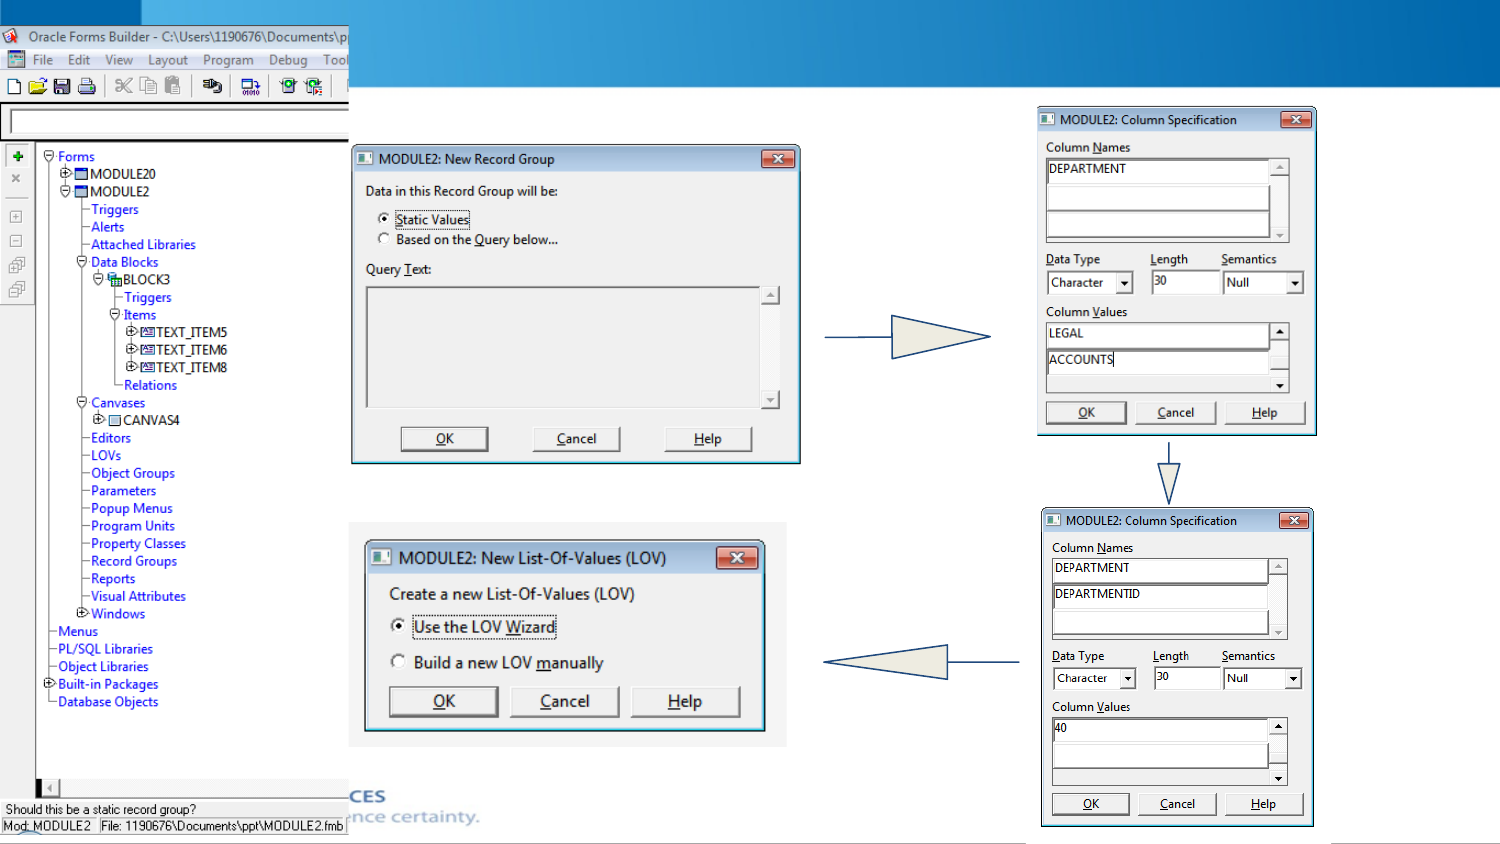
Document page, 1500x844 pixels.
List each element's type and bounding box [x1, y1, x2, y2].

text_box [1158, 442, 1180, 505]
picture [0, 0, 1500, 844]
text_box [823, 644, 1019, 680]
text_box [825, 315, 991, 359]
